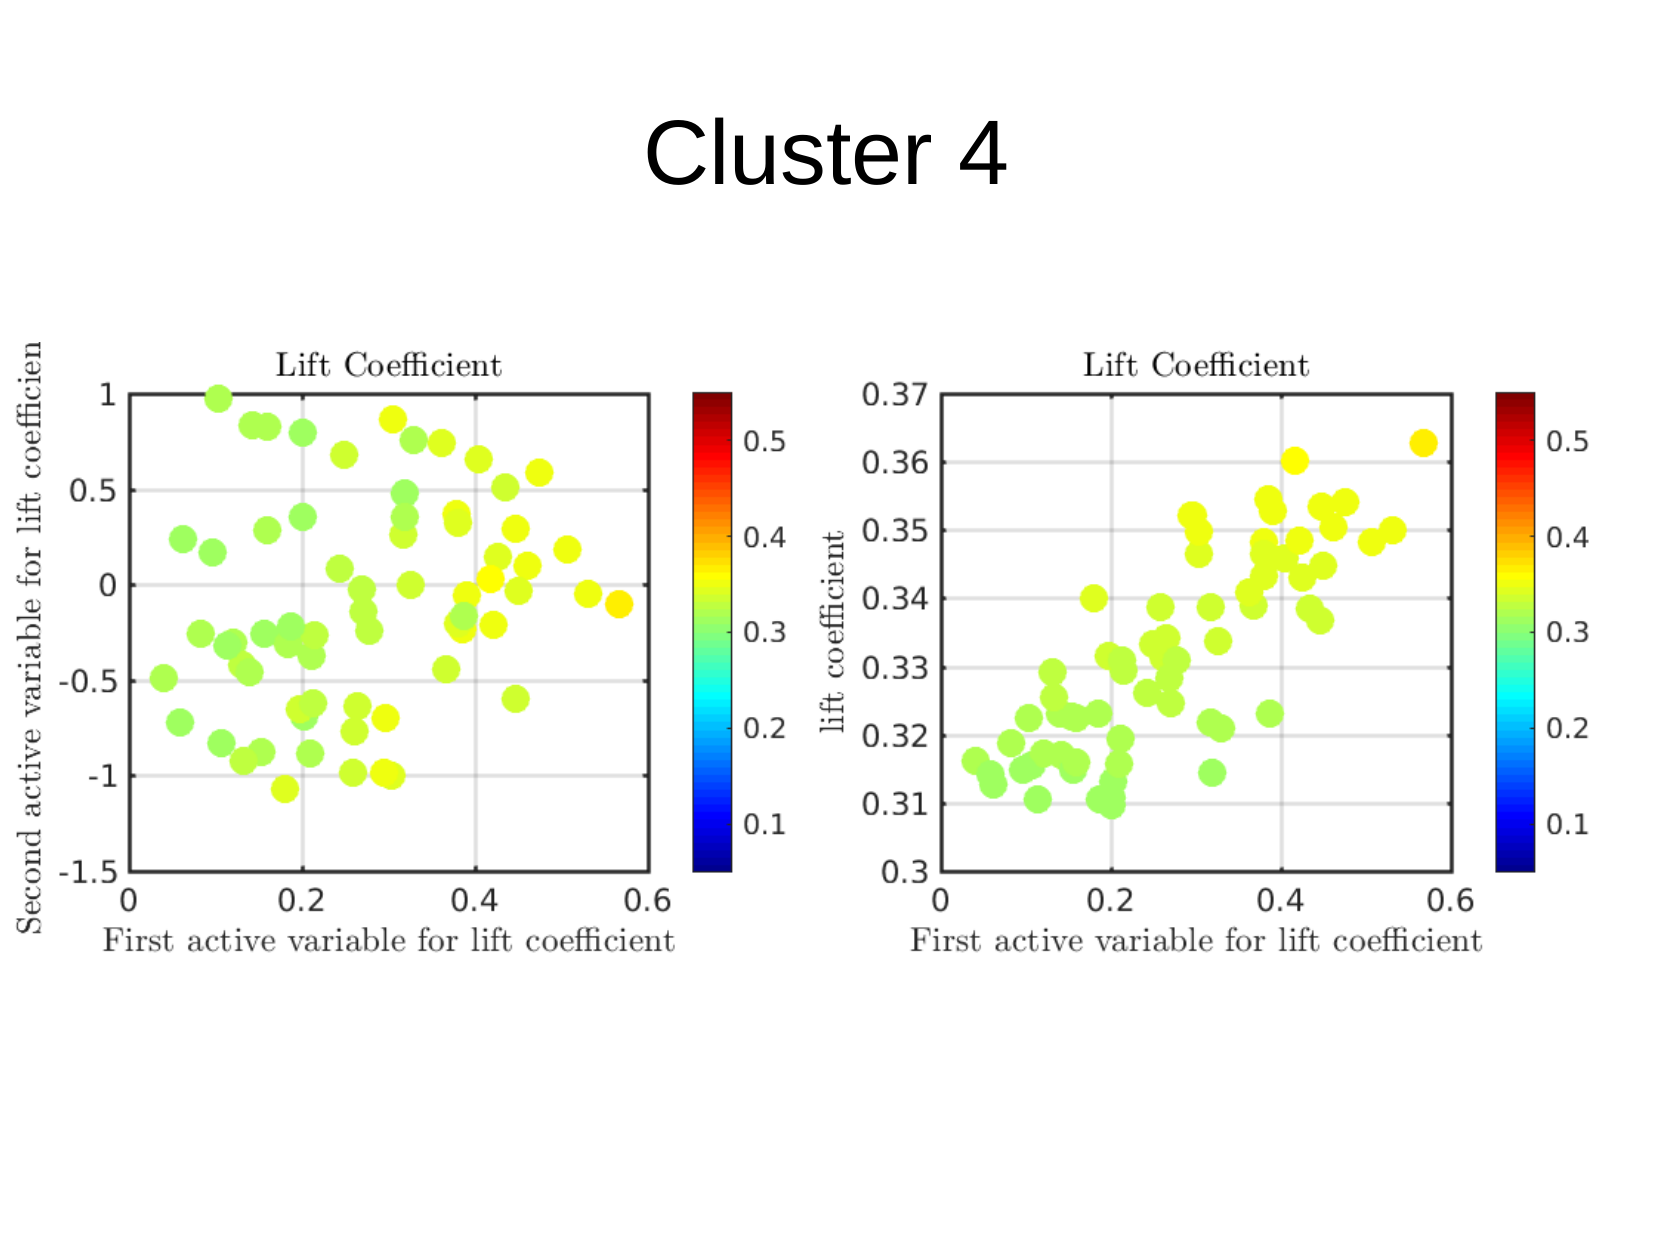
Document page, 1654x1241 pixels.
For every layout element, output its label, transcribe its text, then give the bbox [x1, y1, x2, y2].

picture [11, 342, 1642, 963]
title Cluster 4 [82, 49, 1571, 257]
